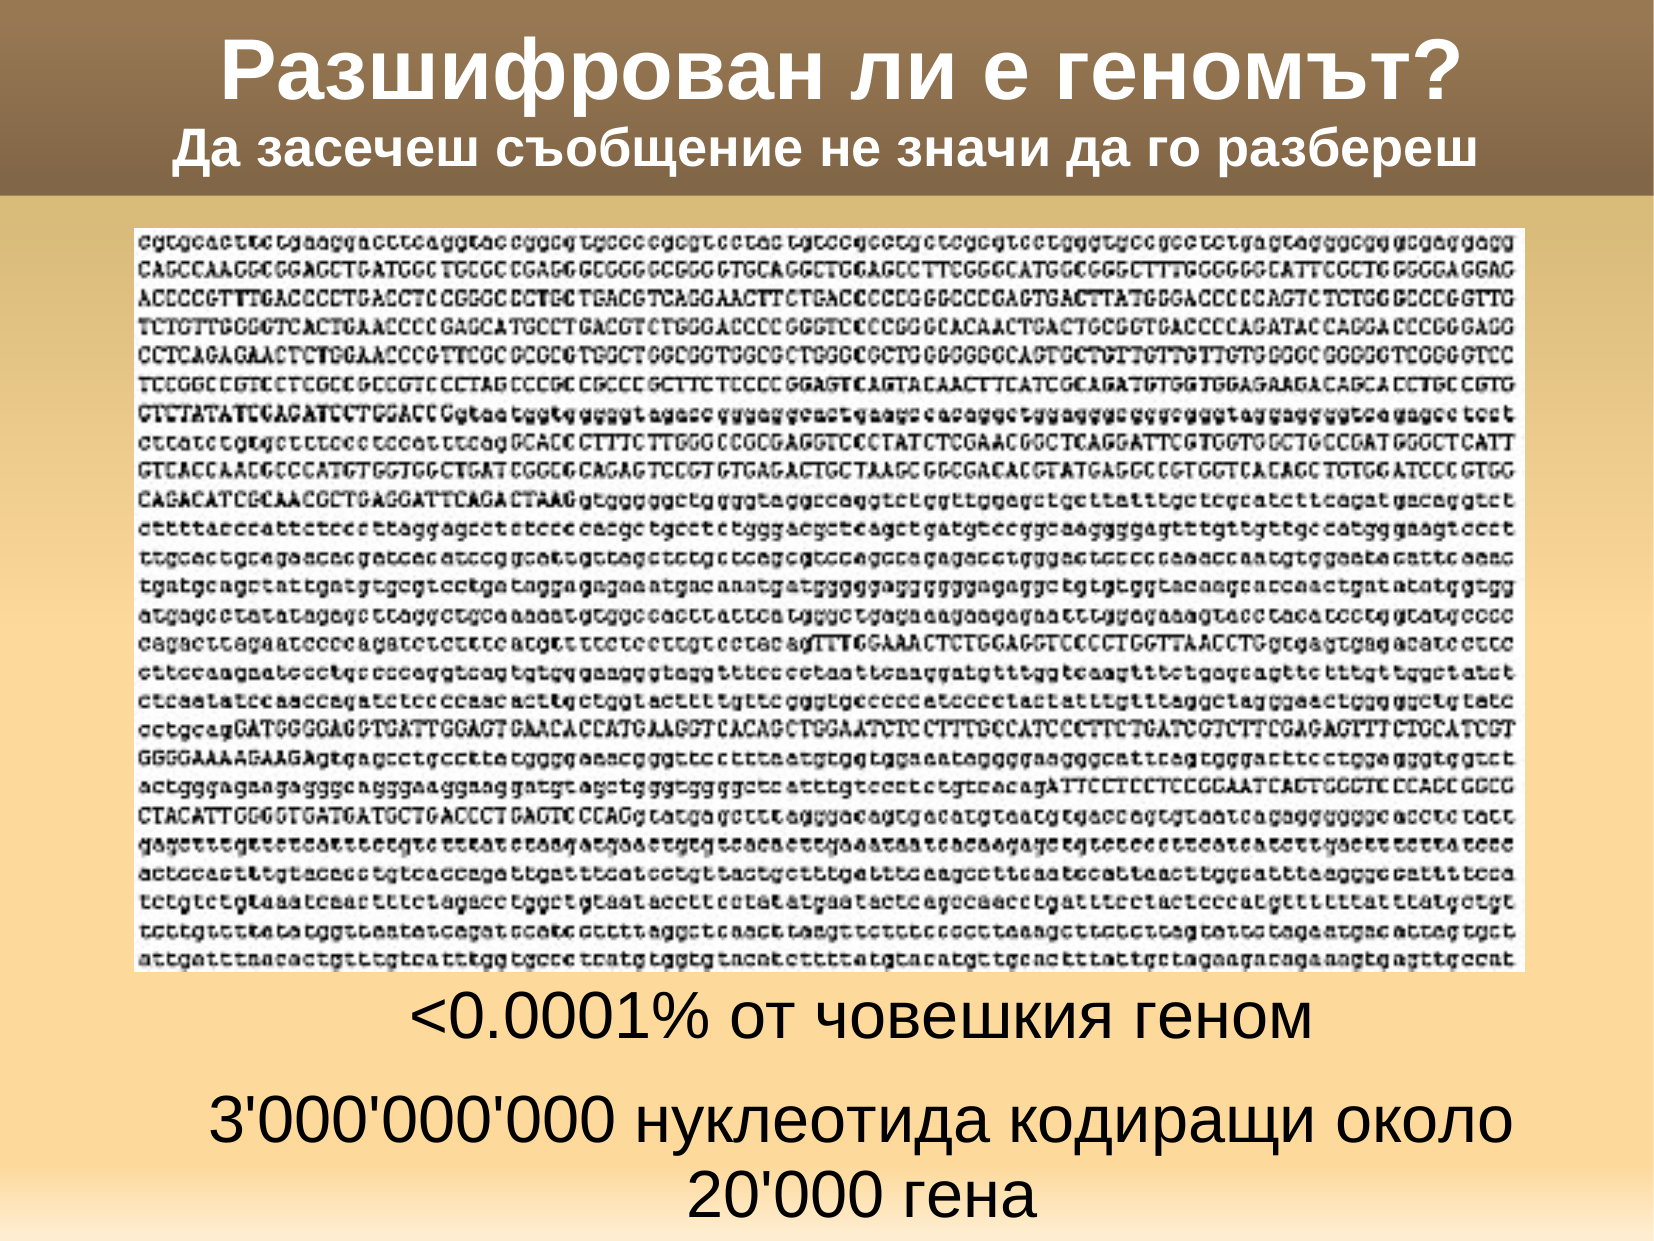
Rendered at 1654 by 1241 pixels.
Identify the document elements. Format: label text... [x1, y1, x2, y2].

picture [0, 0, 1654, 1241]
list <0.0001% от човешкия геном 3'000'000'000 нуклеотида кодиращи около 20'000 гена [82, 977, 1571, 1241]
title Разшифрован ли е геномът? Да засечеш съобщение не значи да го разбереш [82, 0, 1571, 204]
